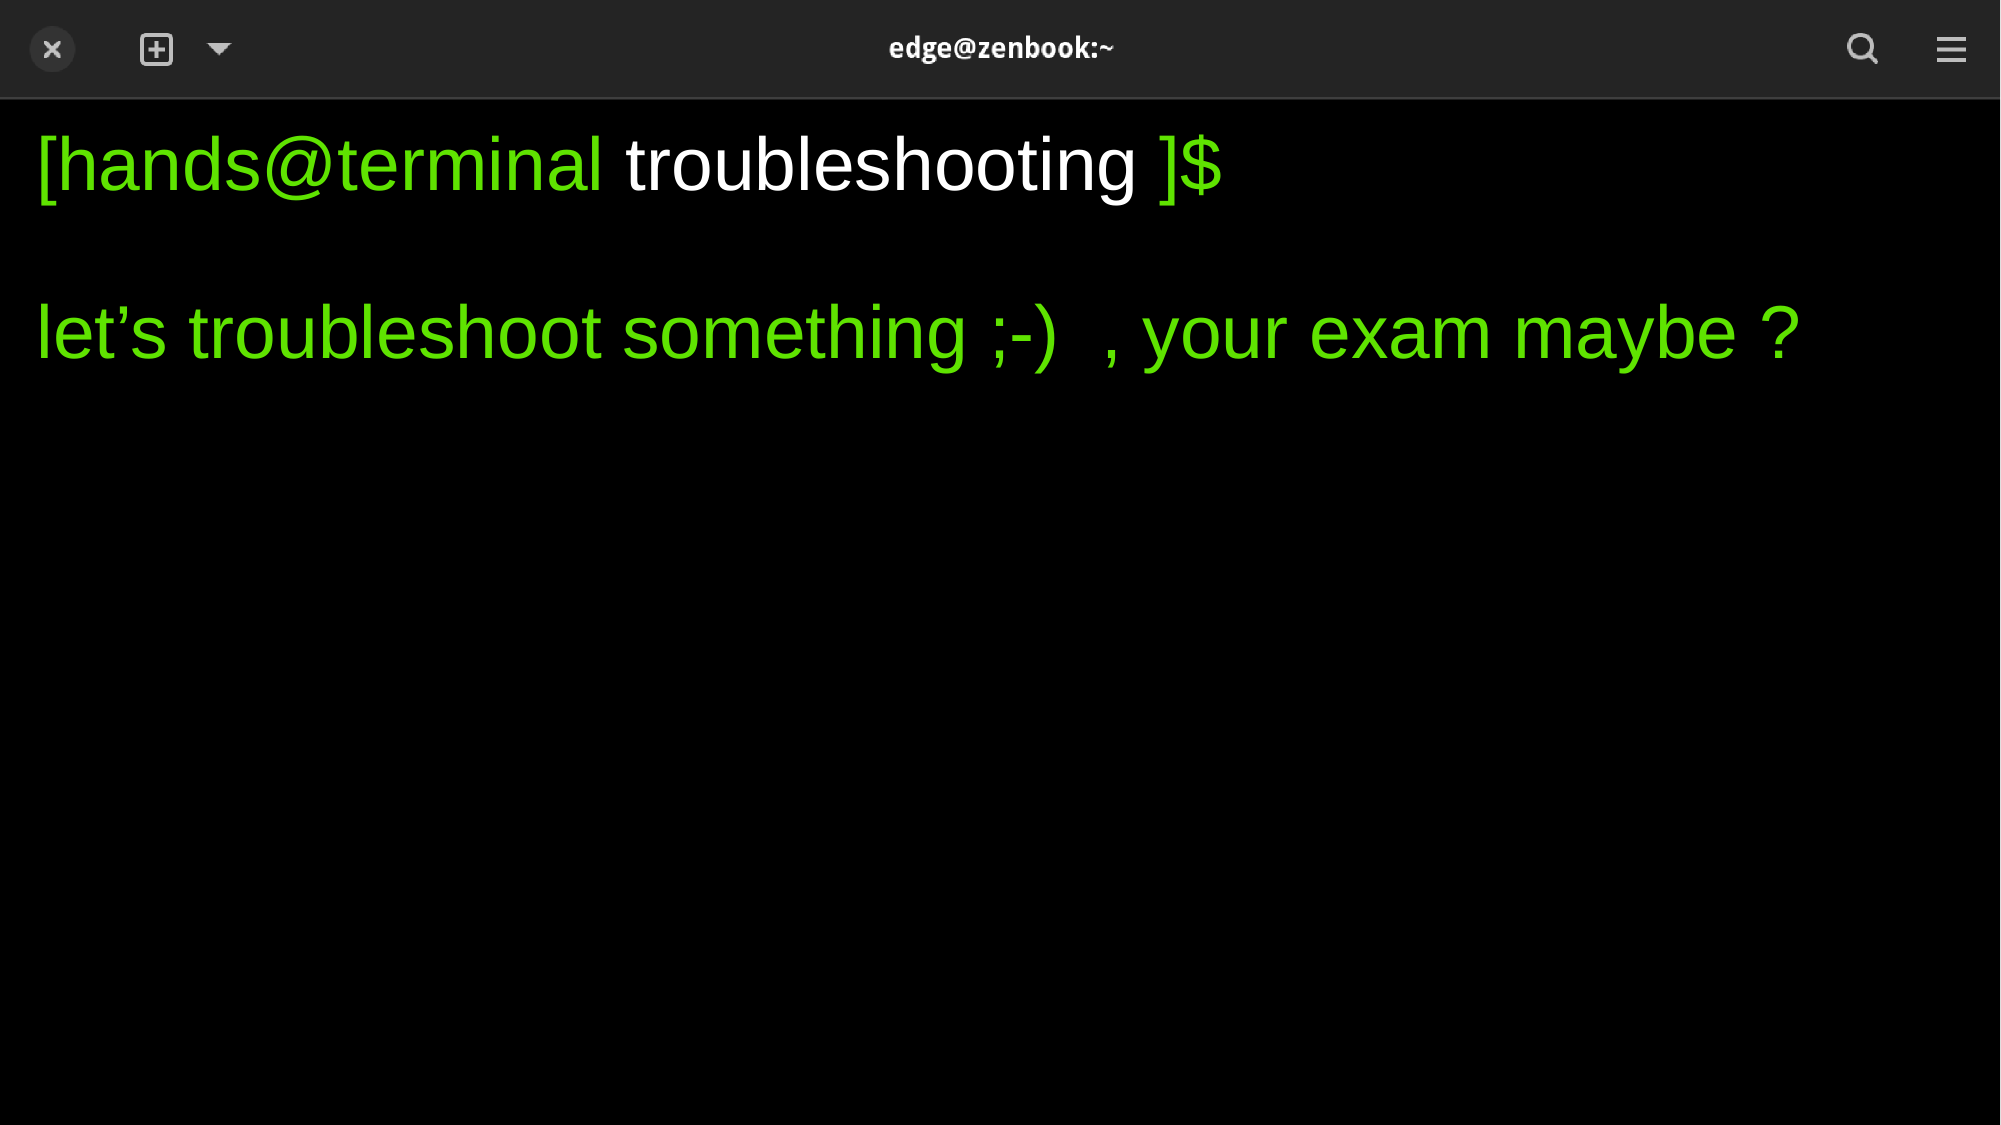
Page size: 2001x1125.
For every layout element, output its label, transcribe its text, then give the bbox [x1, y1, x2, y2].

picture [0, 0, 2001, 1125]
subtitle [hands@terminal troubleshooting ]$ let’s troubleshoot something ;-) , your exam maybe ? [21, 122, 1980, 1108]
